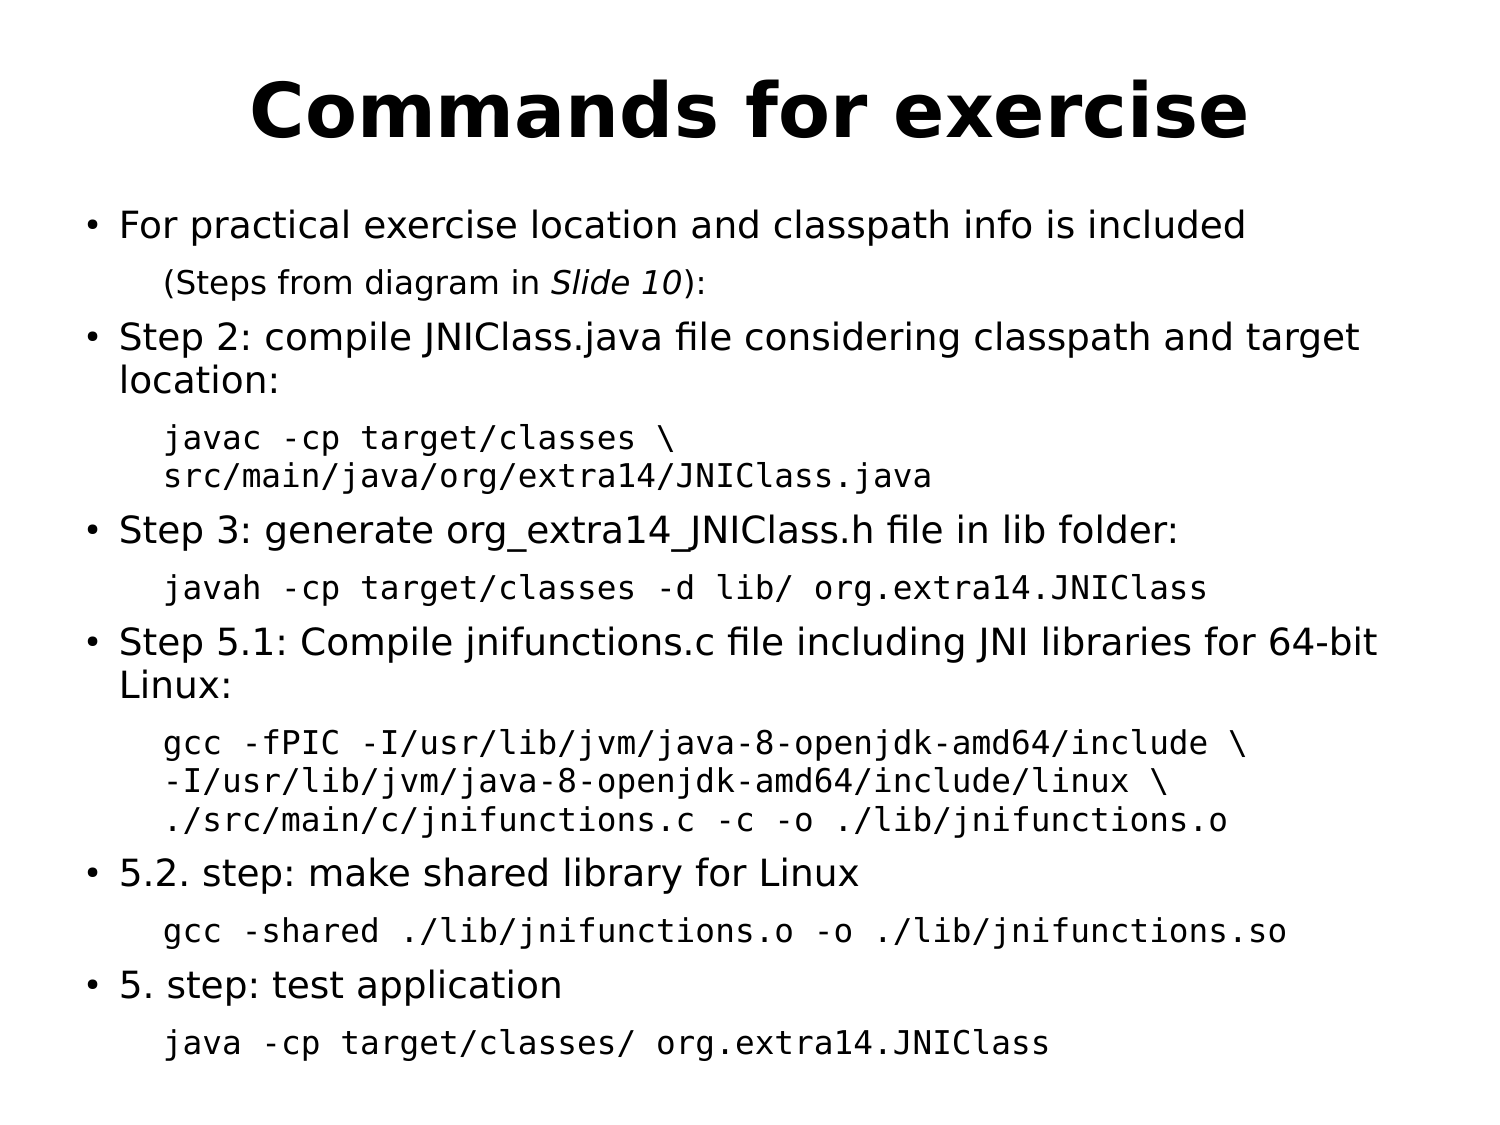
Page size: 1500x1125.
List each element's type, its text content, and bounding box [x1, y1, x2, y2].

title Commands for exercise [75, 44, 1425, 177]
list For practical exercise location and classpath info is included (Steps from diagram in Slide 10): Step 2: compile JNIClass.java file considering classpath and target location: javac -cp target/classes \ src/main/java/org/extra14/JNIClass.java Step 3: generate org_extra14_JNIClass.h file in lib folder: javah -cp target/classes -d lib/ org.extra14.JNIClass Step 5.1: Compile jnifunctions.c file including JNI libraries for 64-bit Linux: gcc -fPIC -I/usr/lib/jvm/java-8-openjdk-amd64/include \ -I/usr/lib/jvm/java-8-openjdk-amd64/include/linux \ ./src/main/c/jnifunctions.c -c -o ./lib/jnifunctions.o 5.2. step: make shared library for Linux gcc -shared ./lib/jnifunctions.o -o ./lib/jnifunctions.so 5. step: test application java -cp target/classes/ org.extra14.JNIClass [75, 204, 1395, 1075]
